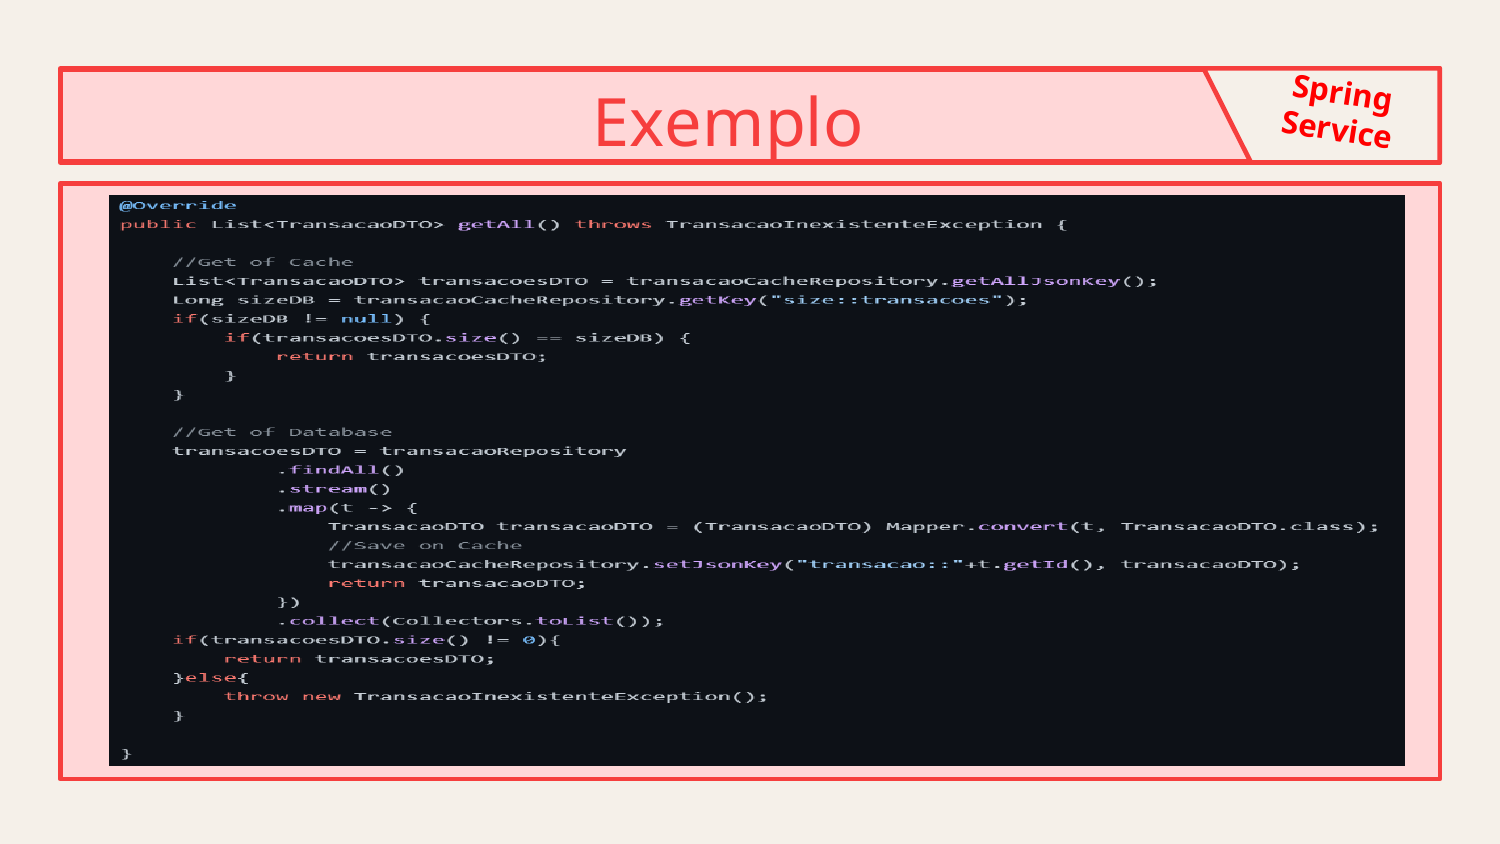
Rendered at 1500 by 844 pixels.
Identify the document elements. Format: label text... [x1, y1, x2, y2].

title Exemplo [210, 72, 1200, 167]
picture [109, 195, 1405, 766]
text_box Spring Service [1176, 43, 1489, 273]
